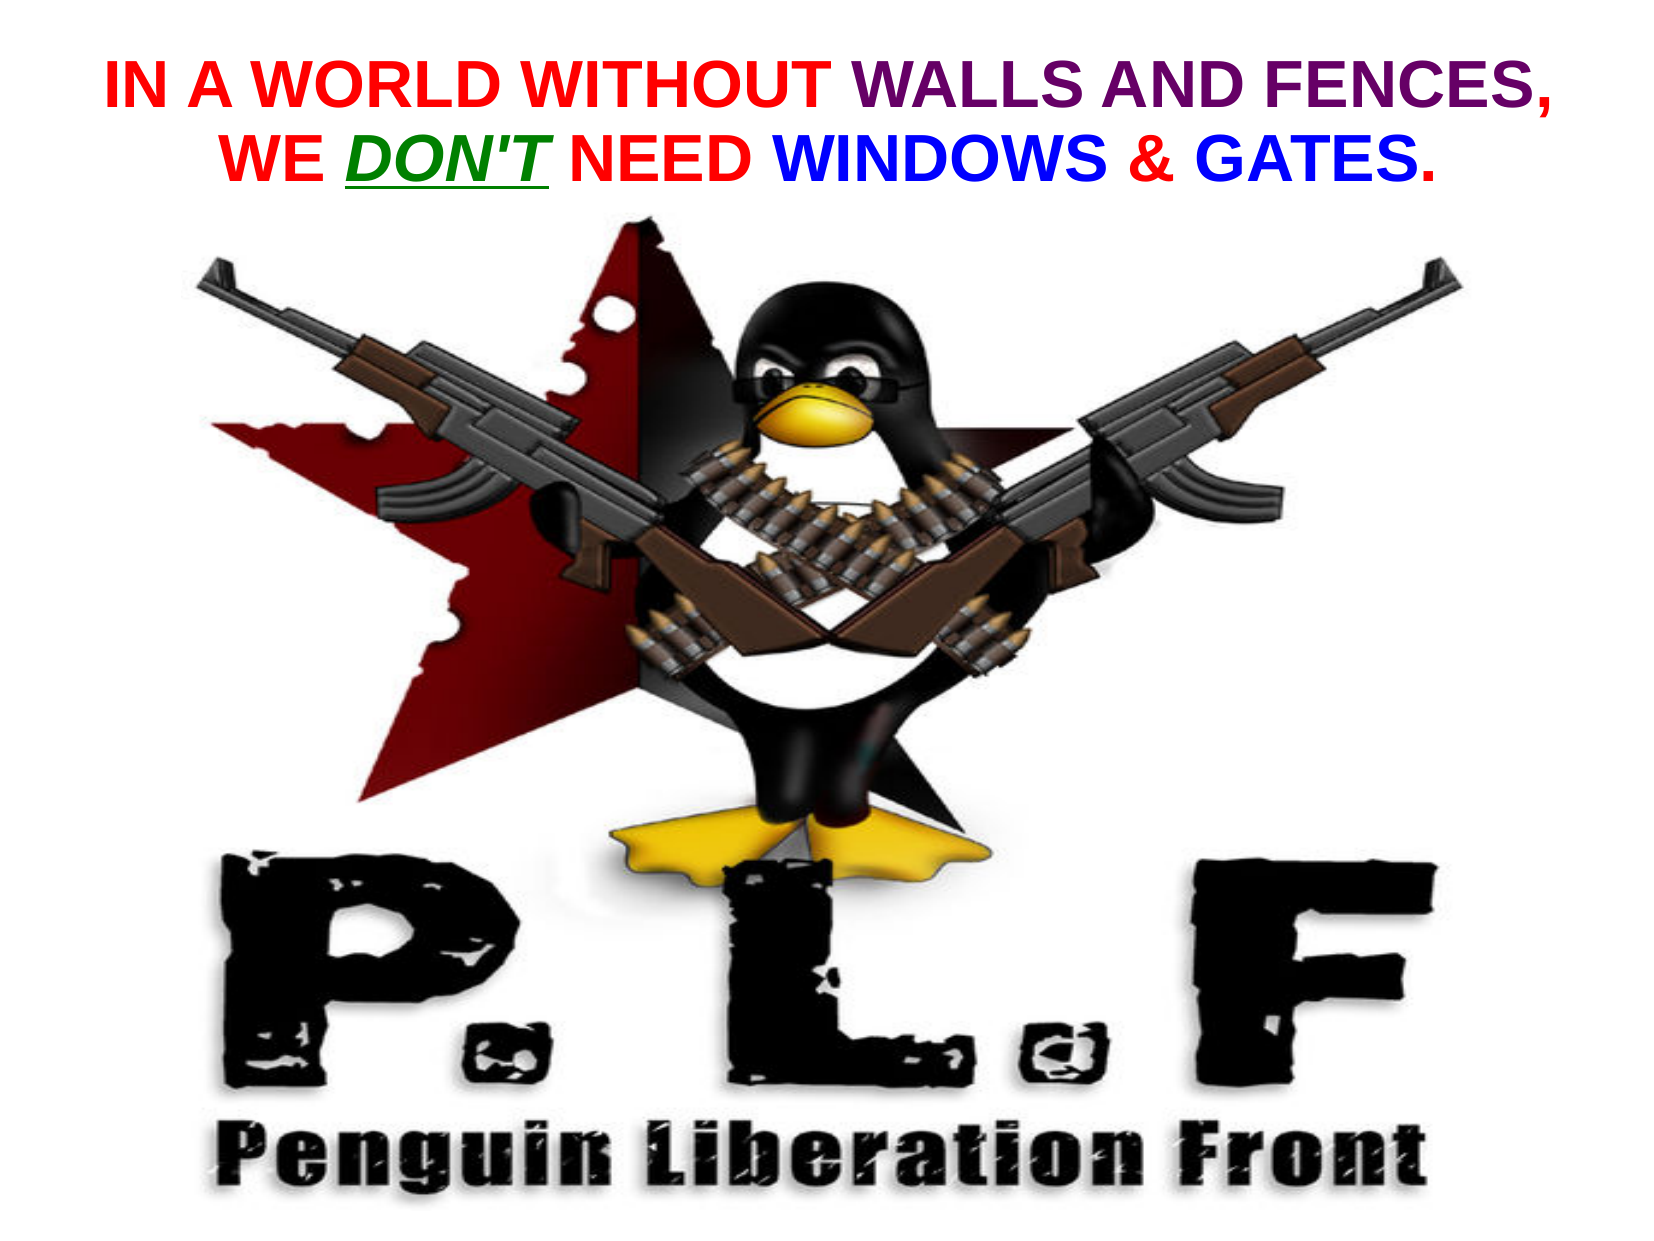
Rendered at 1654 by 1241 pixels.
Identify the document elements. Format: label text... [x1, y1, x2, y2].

title IN A WORLD WITHOUT WALLS AND FENCES, WE DON'T NEED WINDOWS & GATES. [59, 46, 1598, 197]
picture [181, 206, 1481, 1211]
